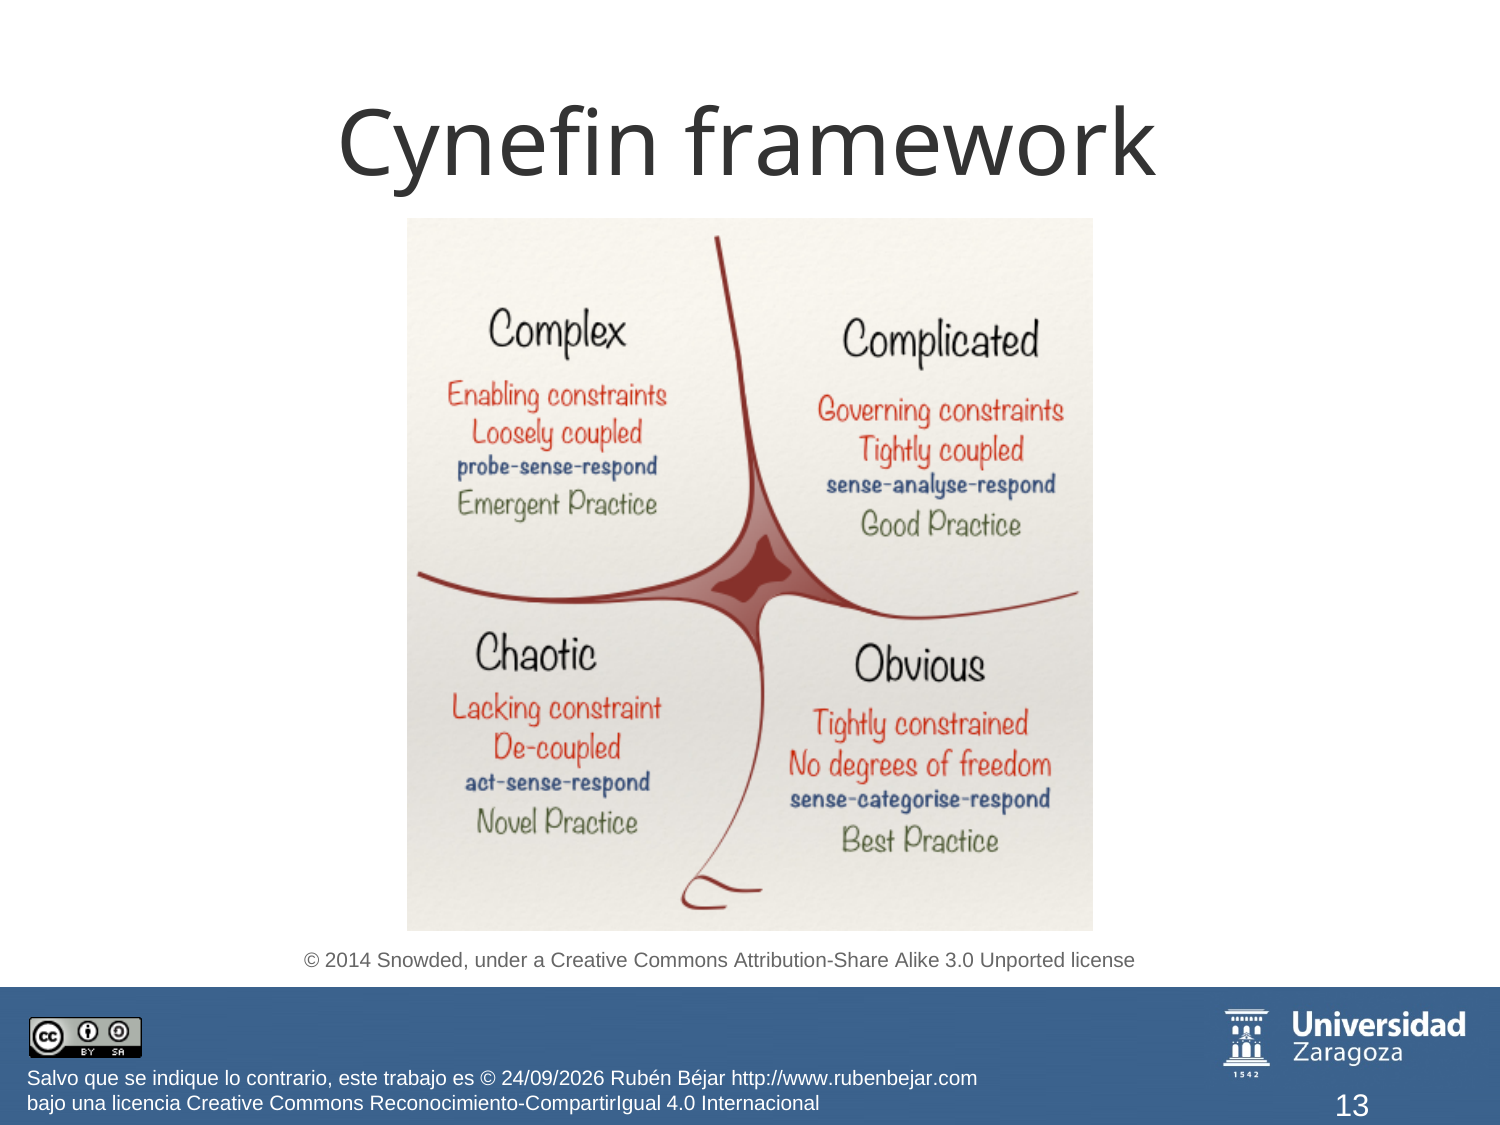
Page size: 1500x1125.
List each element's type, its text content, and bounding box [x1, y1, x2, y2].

picture [0, 987, 1500, 1125]
picture [407, 218, 1093, 931]
title Cynefin framework [74, 21, 1420, 257]
text_box © 2014 Snowded, under a Creative Commons Attribution-Share Alike 3.0 Unported license [289, 939, 1211, 987]
